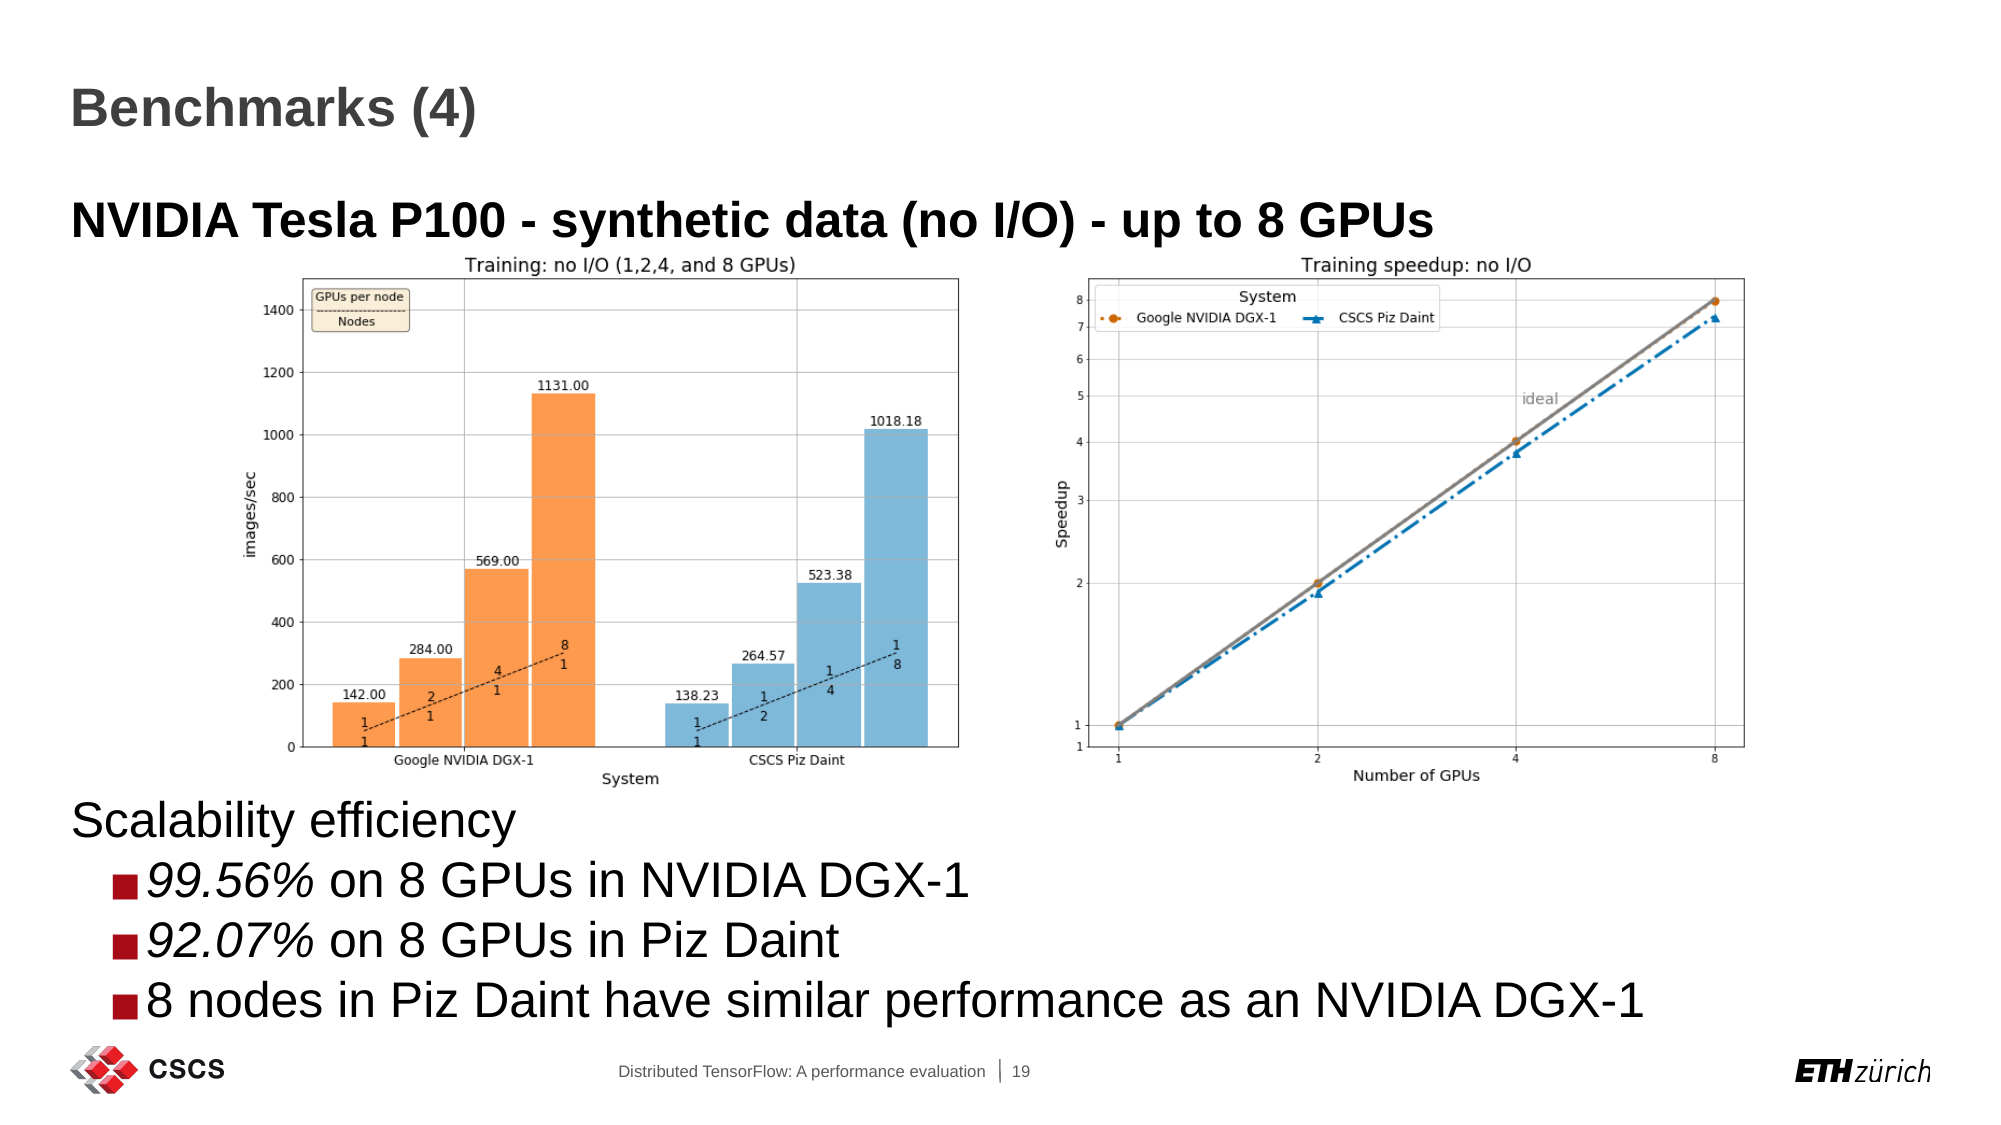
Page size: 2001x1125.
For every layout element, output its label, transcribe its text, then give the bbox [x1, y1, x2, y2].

picture [57, 1033, 236, 1106]
picture [1795, 1059, 1930, 1082]
slide_number <number> [999, 1059, 1063, 1083]
footer Distributed TensorFlow: A performance evaluation [322, 1059, 998, 1083]
list NVIDIA Tesla P100 - synthetic data (no I/O) - up to 8 GPUs Scalability efficiency 99.56% on 8 GPUs in NVIDIA DGX-1 92.07% on 8 GPUs in Piz Daint 8 nodes in Piz Daint have similar performance as an NVIDIA DGX-1 [70, 178, 1930, 249]
picture [70, 249, 1930, 792]
title Benchmarks (4) [70, 7, 1930, 149]
list NVIDIA Tesla P100 - synthetic data (no I/O) - up to 8 GPUs Scalability efficiency 99.56% on 8 GPUs in NVIDIA DGX-1 92.07% on 8 GPUs in Piz Daint 8 nodes in Piz Daint have similar performance as an NVIDIA DGX-1 [70, 792, 1930, 1022]
